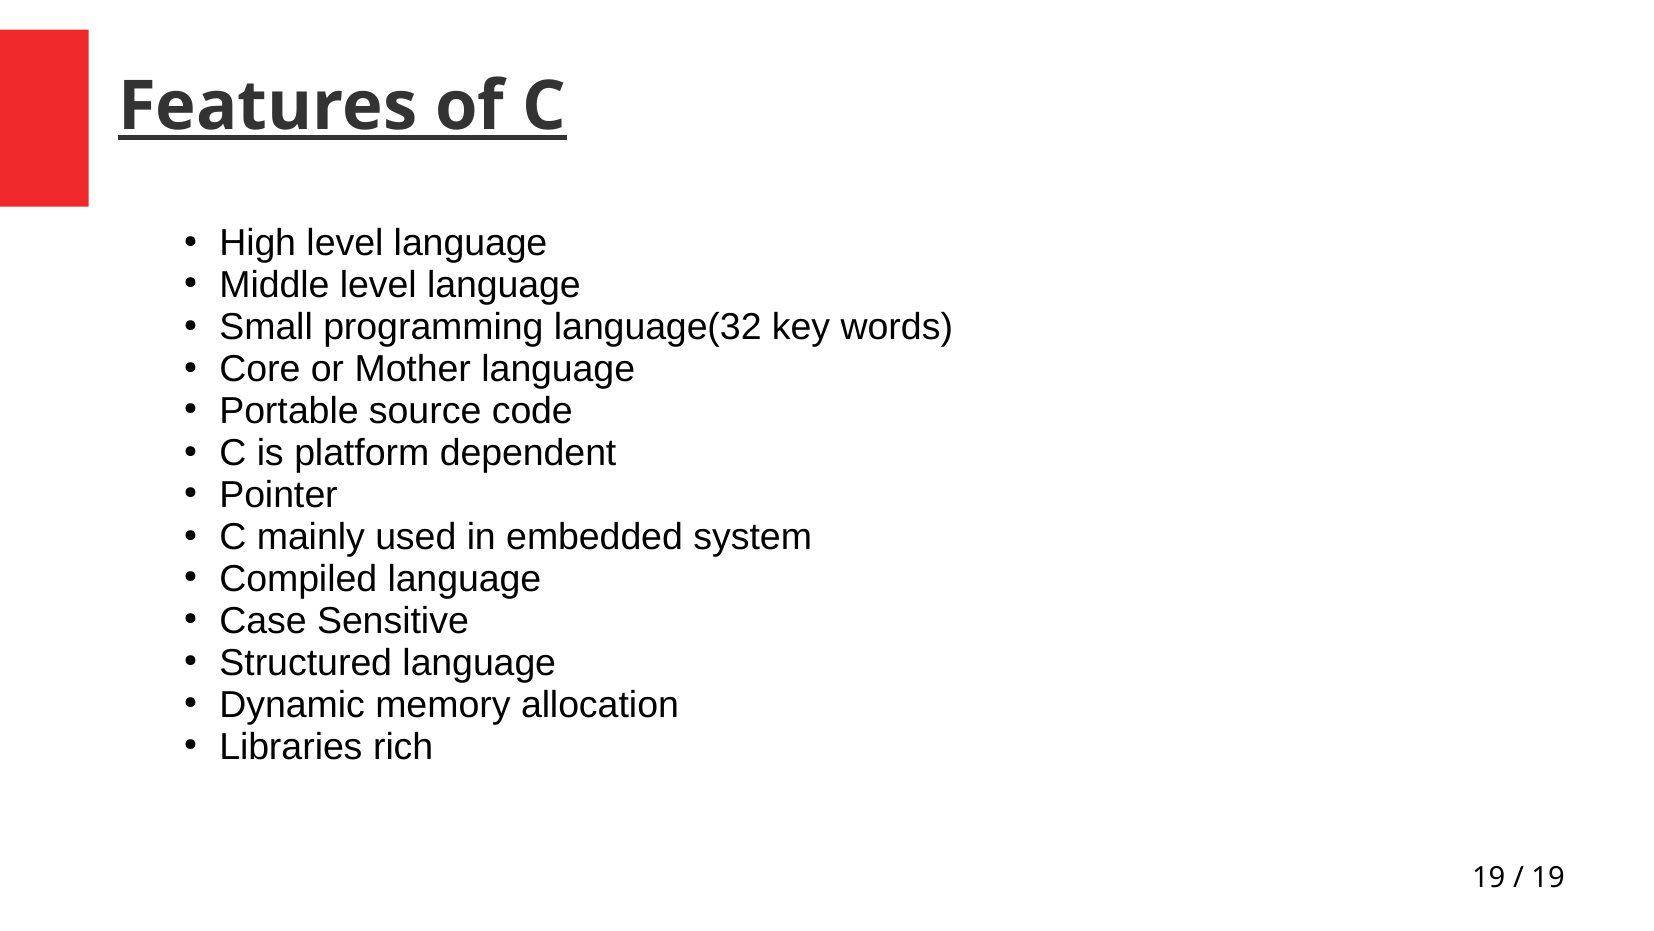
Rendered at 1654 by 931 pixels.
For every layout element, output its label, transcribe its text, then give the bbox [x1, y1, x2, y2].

text_box High level language Middle level language Small programming language(32 key words) Core or Mother language Portable source code C is platform dependent Pointer C mainly used in embedded system Compiled language Case Sensitive Structured language Dynamic memory allocation Libraries rich [169, 213, 1063, 827]
title Features of C [118, 29, 1595, 178]
